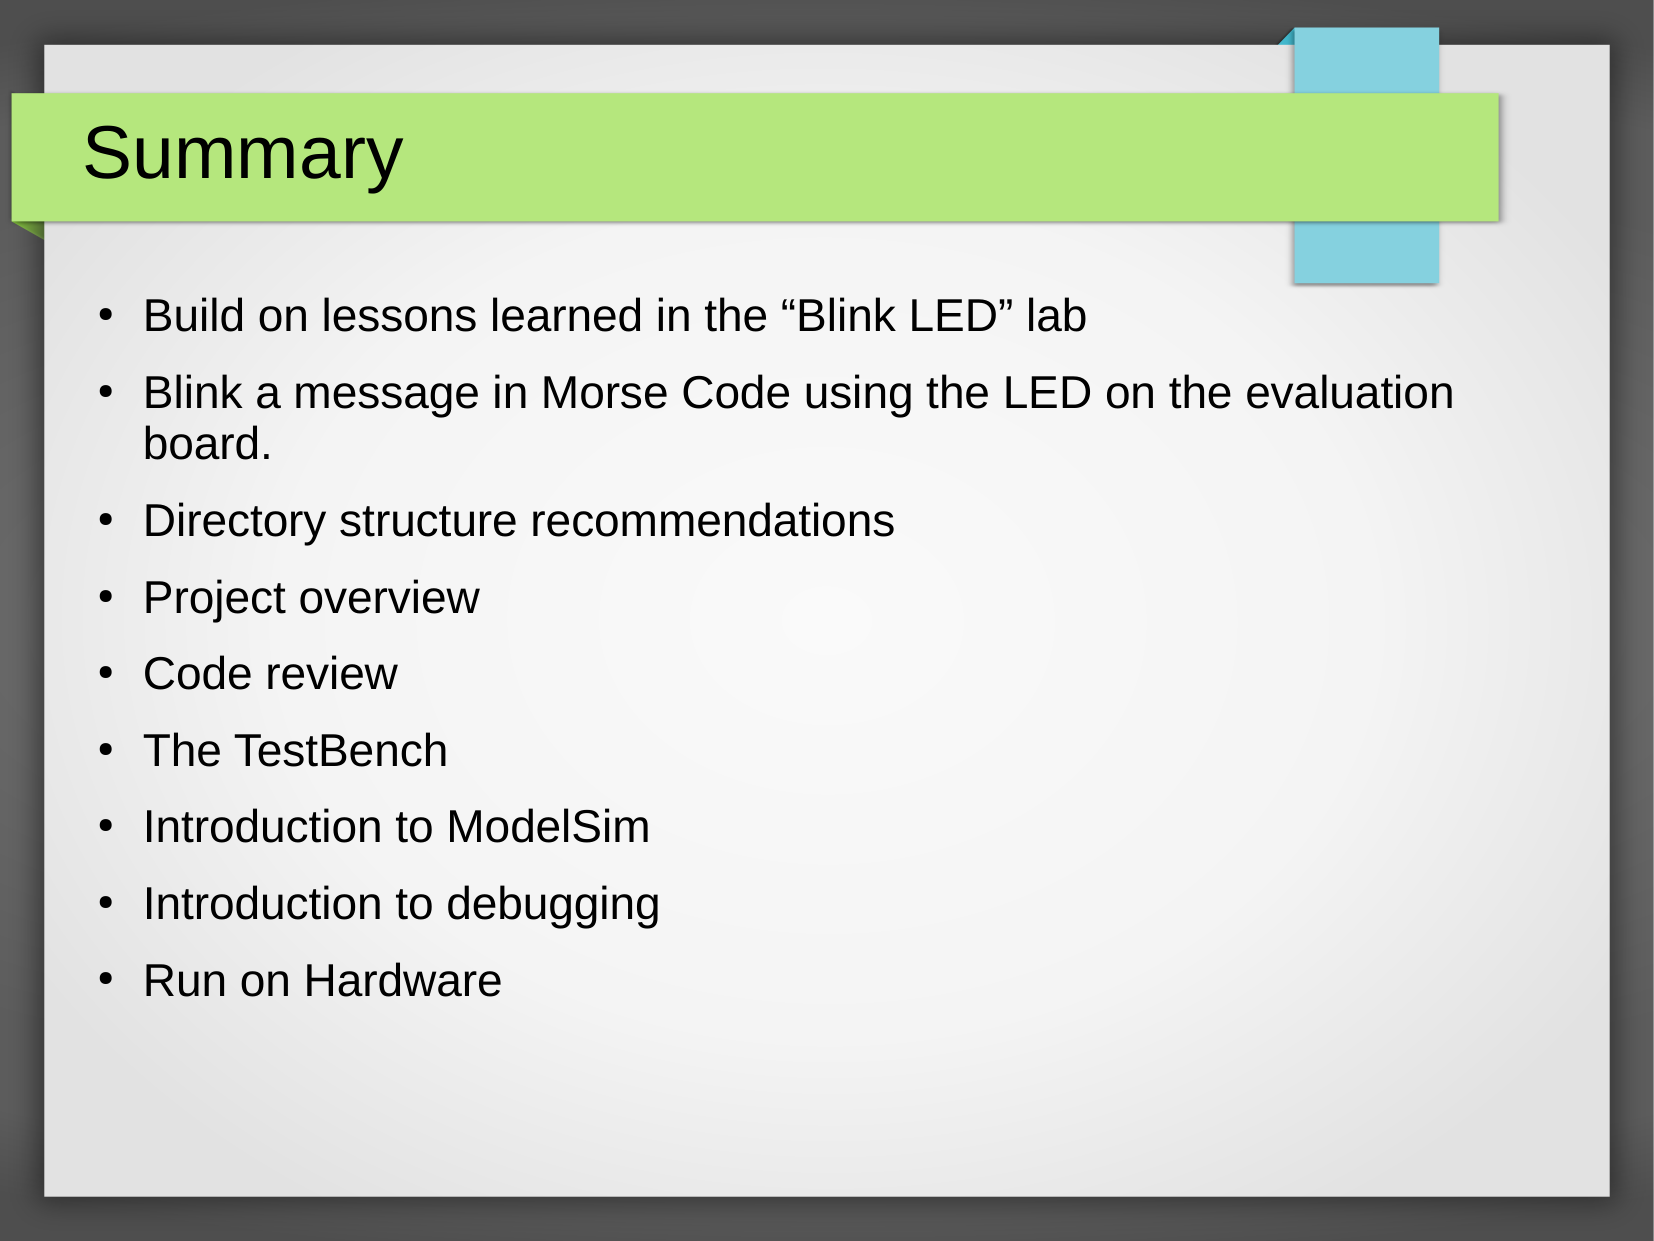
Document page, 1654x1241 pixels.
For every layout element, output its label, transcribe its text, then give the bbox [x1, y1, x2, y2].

list Build on lessons learned in the “Blink LED” lab Blink a message in Morse Code using the LED on the evaluation board. Directory structure recommendations Project overview Code review The TestBench Introduction to ModelSim Introduction to debugging Run on Hardware [82, 290, 1571, 1010]
picture [0, 0, 1654, 1241]
title Summary [82, 49, 1571, 257]
